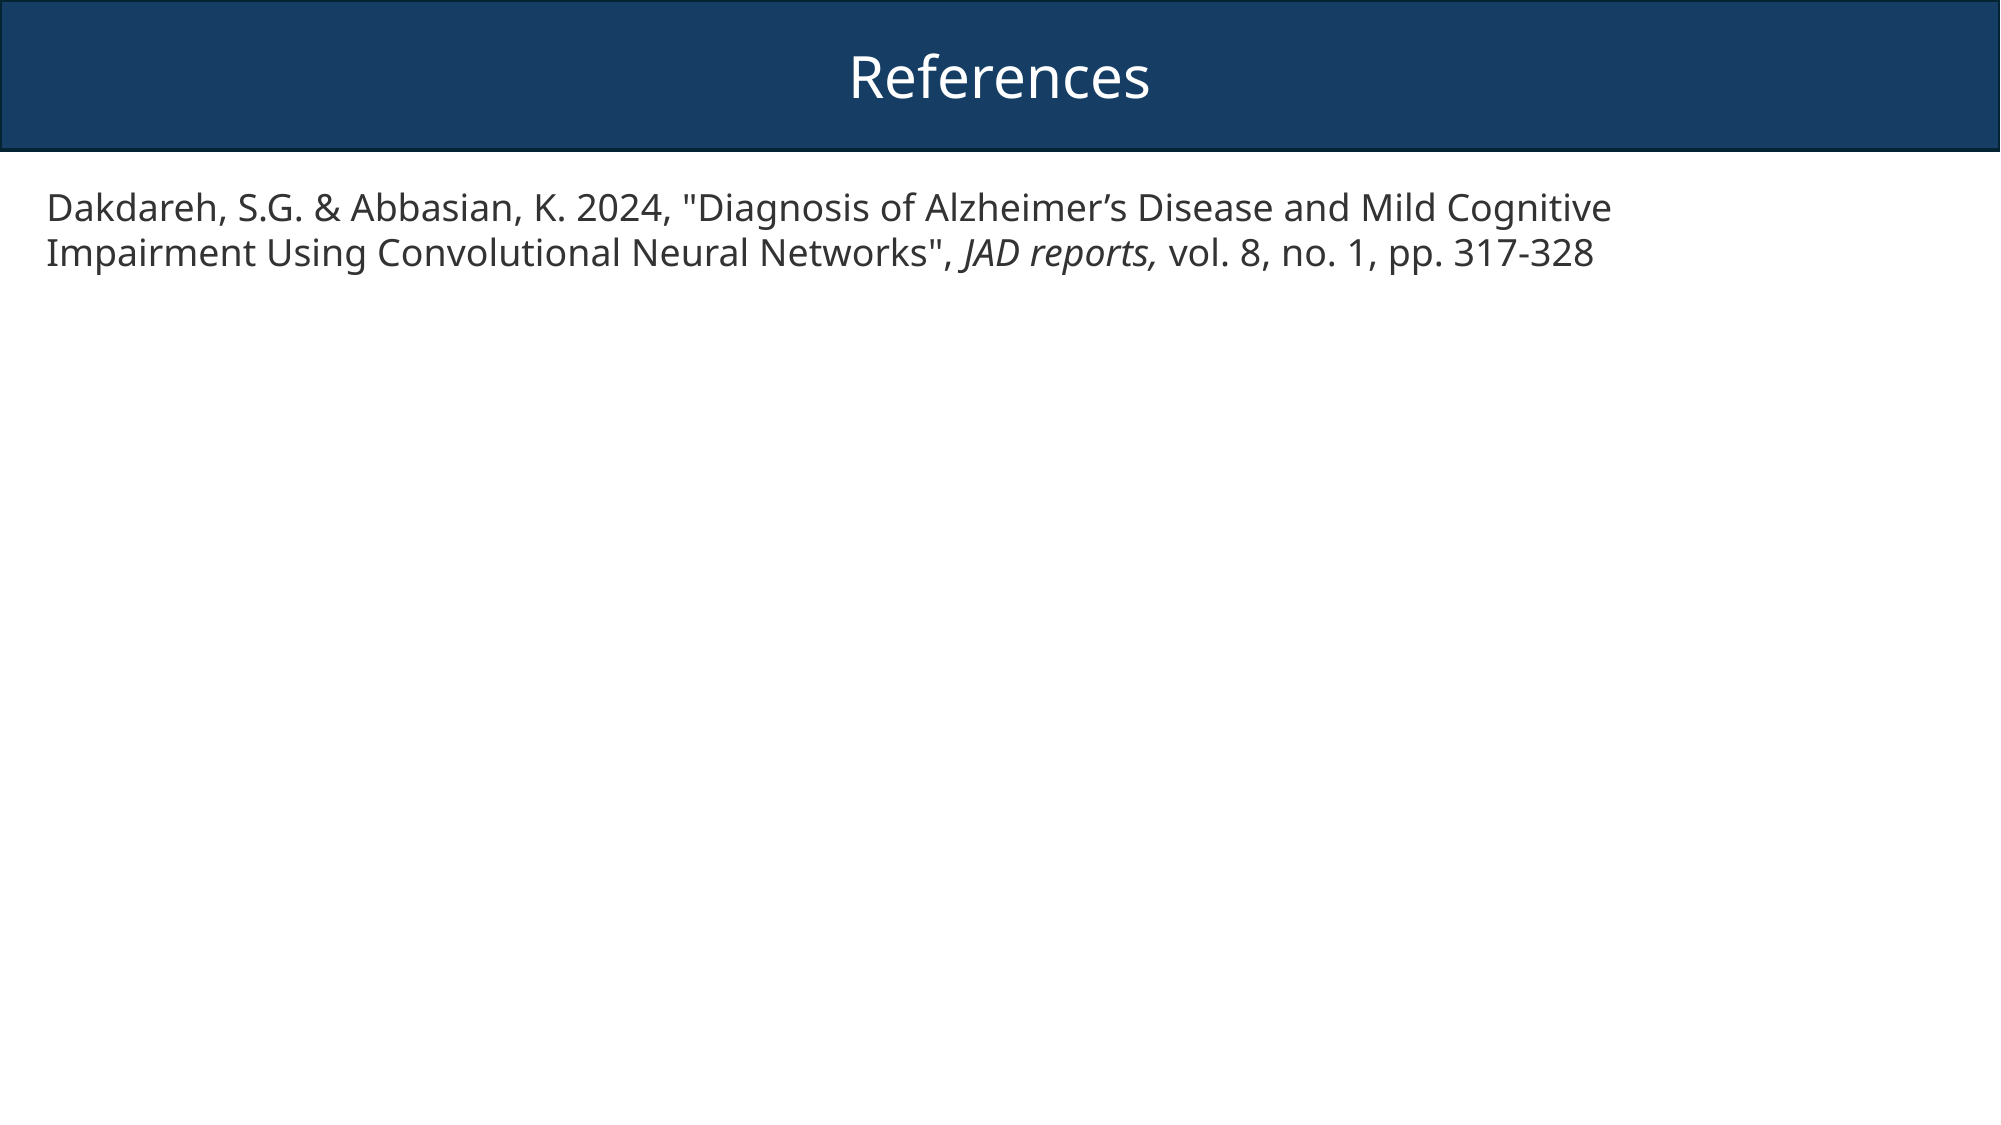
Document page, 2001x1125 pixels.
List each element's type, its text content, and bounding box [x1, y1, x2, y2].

text_box Dakdareh, S.G. & Abbasian, K. 2024, "Diagnosis of Alzheimer’s Disease and Mild Cognitive Impairment Using Convolutional Neural Networks", JAD reports, vol. 8, no. 1, pp. 317-328 [31, 176, 1746, 283]
text_box References [0, 0, 2000, 150]
